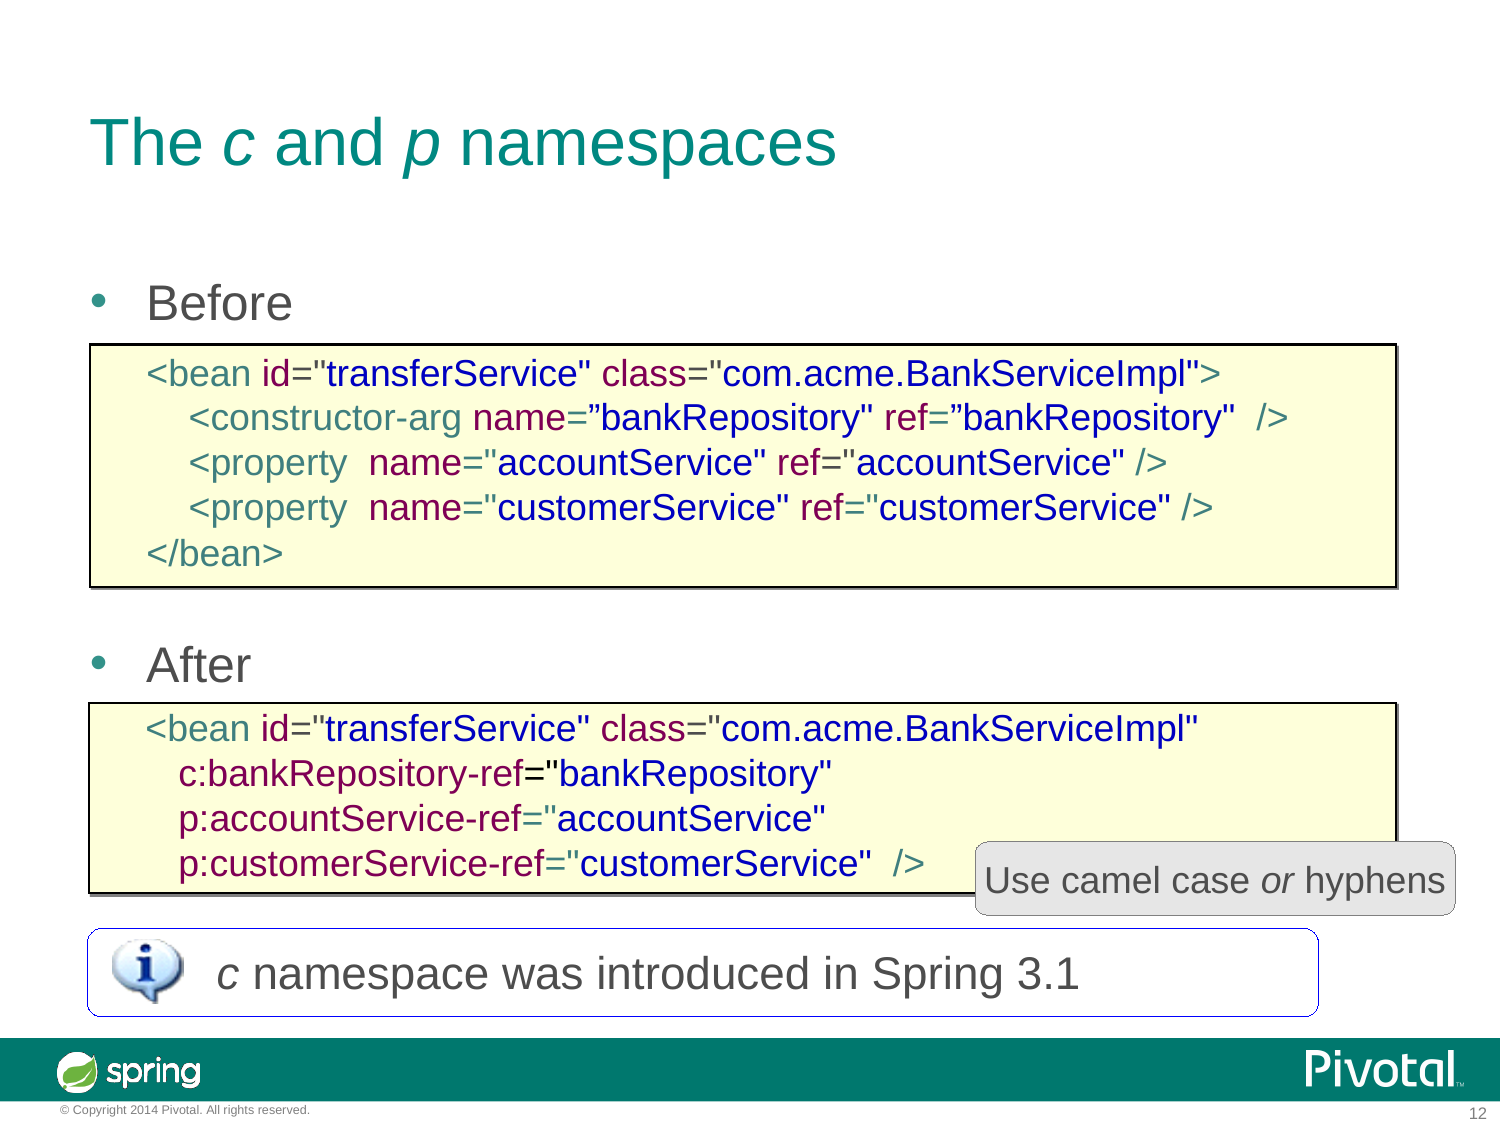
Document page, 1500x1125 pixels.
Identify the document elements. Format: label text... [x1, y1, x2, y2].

text_box [87, 928, 1318, 1017]
picture [1306, 1050, 1464, 1087]
text_box <bean id="transferService" class="com.acme.BankServiceImpl" c:bankRepository-ref="bankRepository" p:accountService-ref="accountService" p:customerService-ref="customerService" /> [88, 702, 1396, 894]
picture [32, 1041, 210, 1103]
list Before After [75, 262, 1426, 1005]
text_box Use camel case or hyphens [975, 841, 1456, 916]
title The c and p namespaces [75, 45, 1426, 233]
picture [112, 939, 184, 1004]
text_box <bean id="transferService" class="com.acme.BankServiceImpl"> <constructor-arg name=”bankRepository" ref=”bankRepository" /> <property name="accountService" ref="accountService" /> <property name="customerService" ref="customerService" /> </bean> [89, 344, 1396, 587]
text_box c namespace was introduced in Spring 3.1 [201, 936, 1319, 1006]
